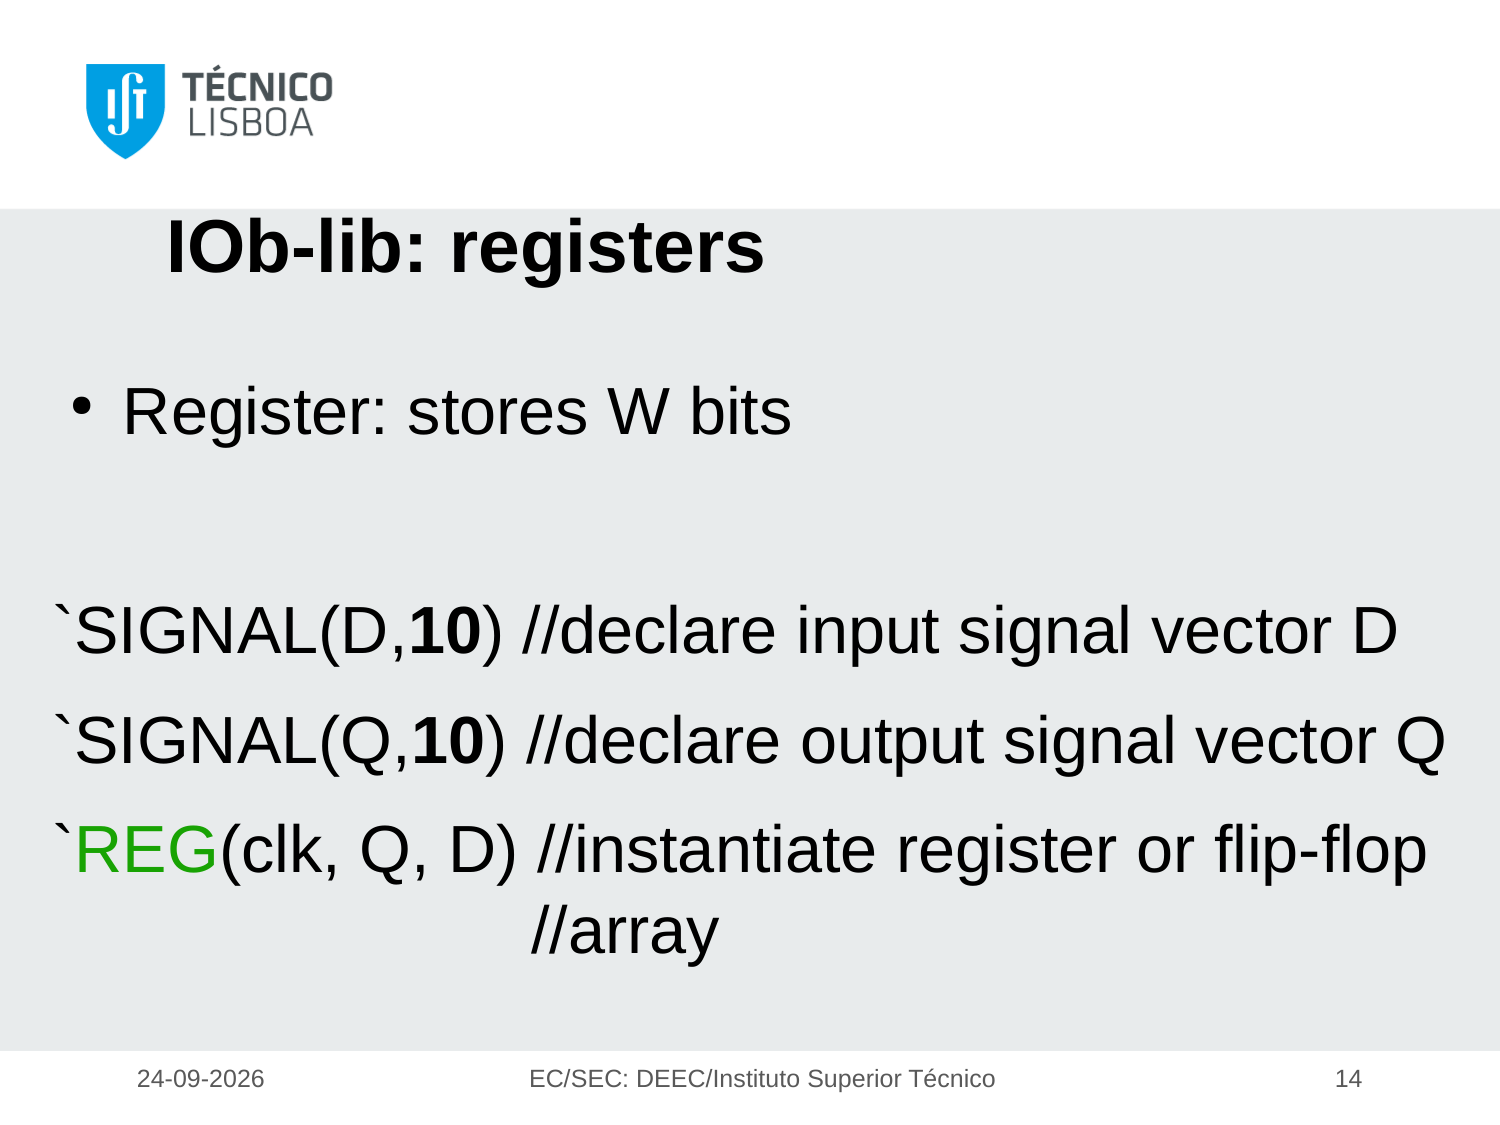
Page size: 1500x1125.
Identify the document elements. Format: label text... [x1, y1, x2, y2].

slide_number <number> [1077, 1052, 1378, 1103]
picture [0, 0, 1500, 1125]
slide_number 04-01-2023 [121, 1052, 425, 1103]
list Register: stores W bits `SIGNAL(D,10) //declare input signal vector D `SIGNAL(Q,10) //declare output signal vector Q `REG(clk, Q, D) //instantiate register or flip-flop //array [52, 367, 1465, 1030]
footer EC/SEC: DEEC/Instituto Superior Técnico [512, 1052, 1021, 1103]
title IOb-lib: registers [151, 171, 1408, 314]
